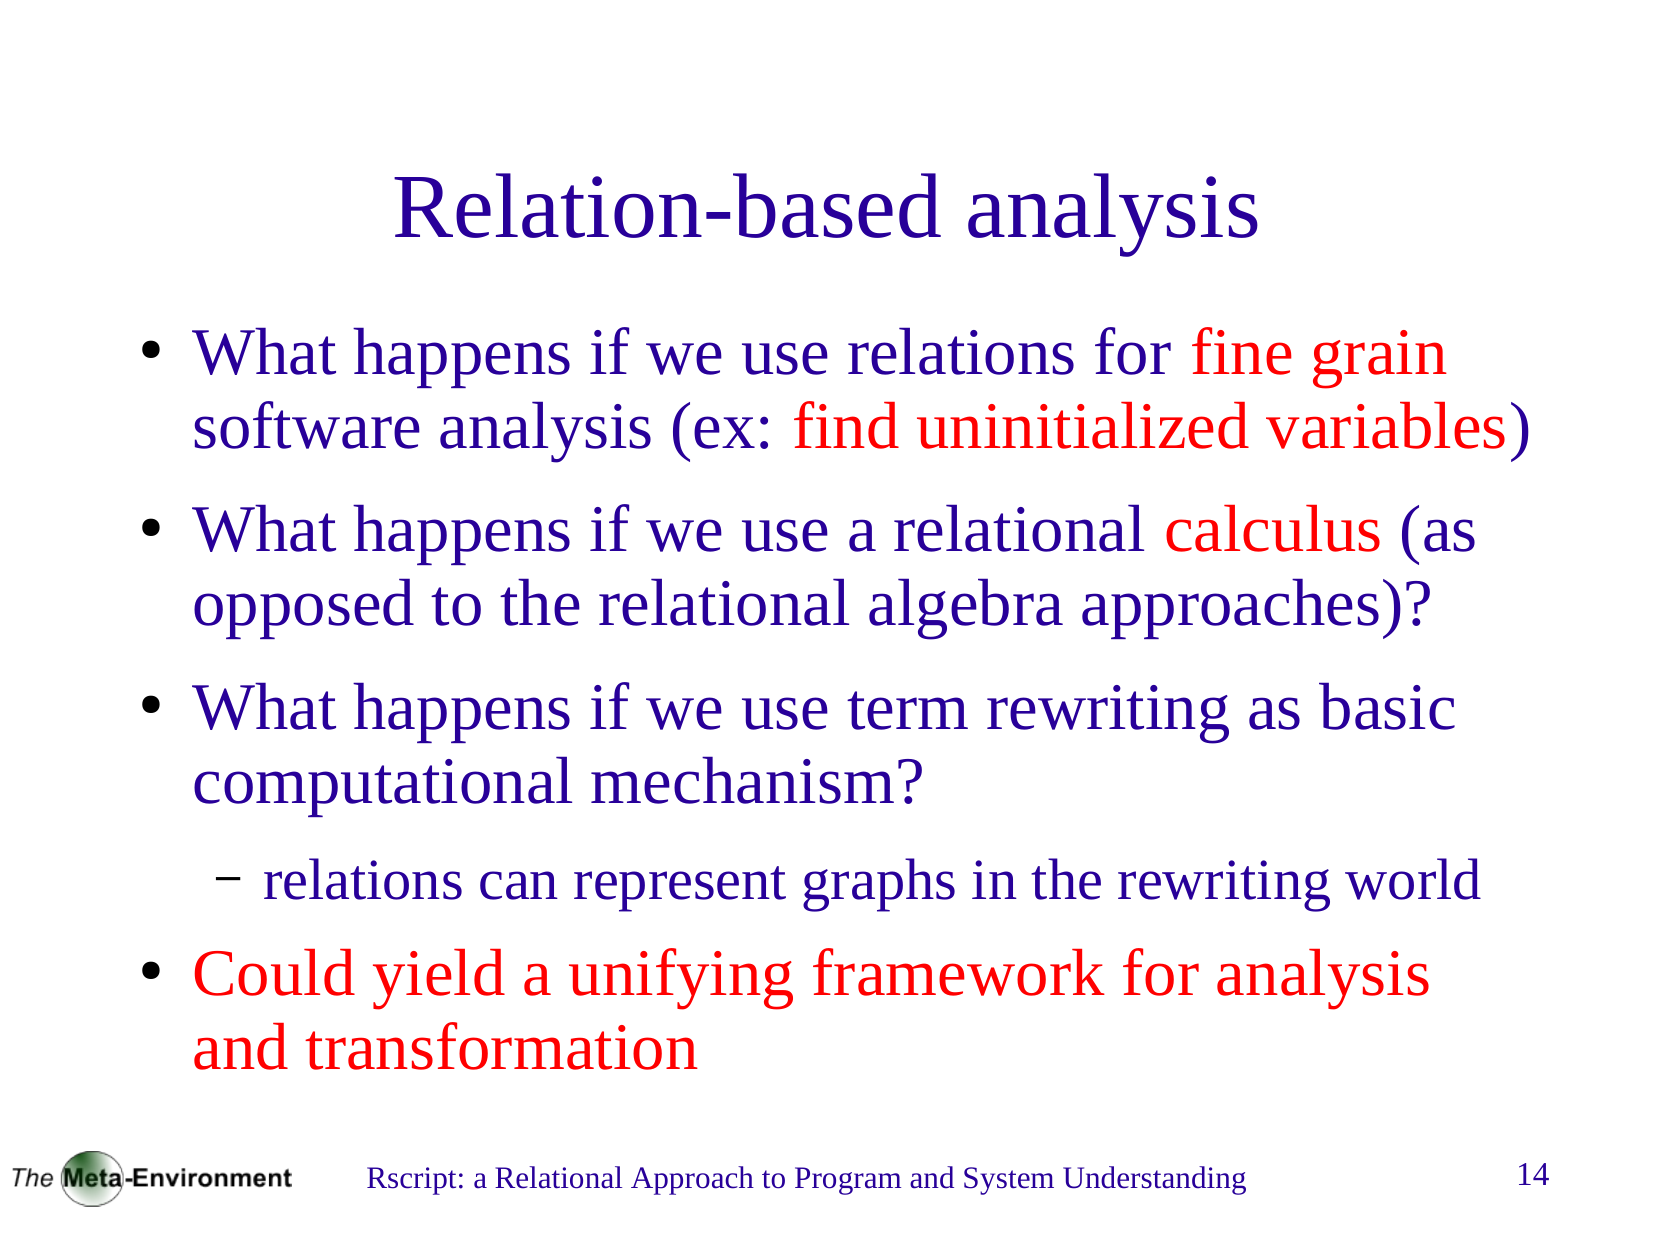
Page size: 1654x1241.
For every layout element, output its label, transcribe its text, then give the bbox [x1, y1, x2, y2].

list What happens if we use relations for fine grain software analysis (ex: find uninitialized variables) What happens if we use a relational calculus (as opposed to the relational algebra approaches)? What happens if we use term rewriting as basic computational mechanism? relations can represent graphs in the rewriting world Could yield a unifying framework for analysis and transformation [121, 314, 1534, 1226]
title Relation-based analysis [121, 102, 1534, 311]
picture [12, 1151, 121, 1207]
